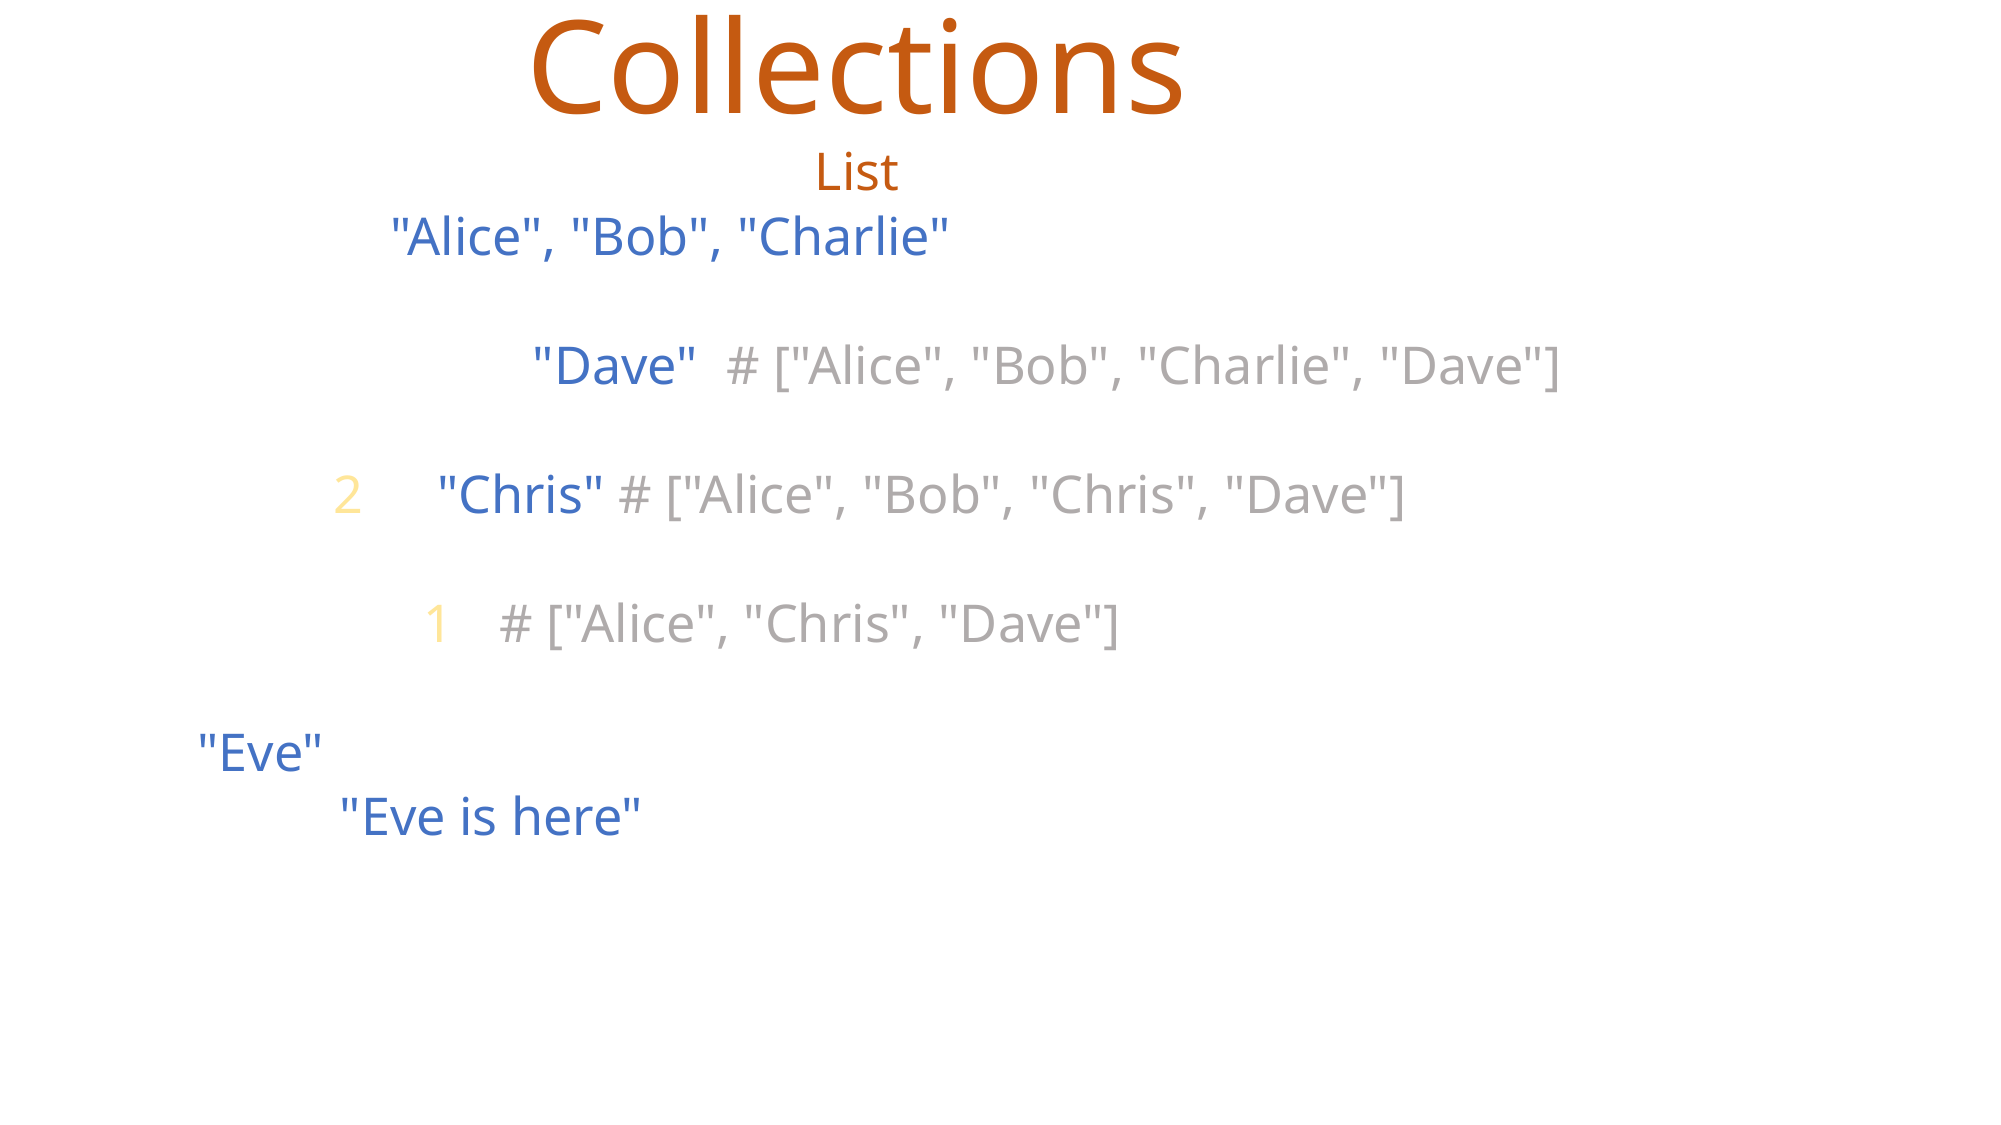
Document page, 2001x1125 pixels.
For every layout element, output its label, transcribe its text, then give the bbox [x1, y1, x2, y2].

list Collections List names = ["Alice", "Bob", "Charlie"] names.append("Dave") # ["Alice", "Bob", "Charlie", "Dave"] names[2] = "Chris" # ["Alice", "Bob", "Chris", "Dave"] del(names[1]) # ["Alice", "Chris", "Dave"] if "Eve" in names: print("Eve is here") for name in names: print(name) [137, 18, 1863, 1056]
